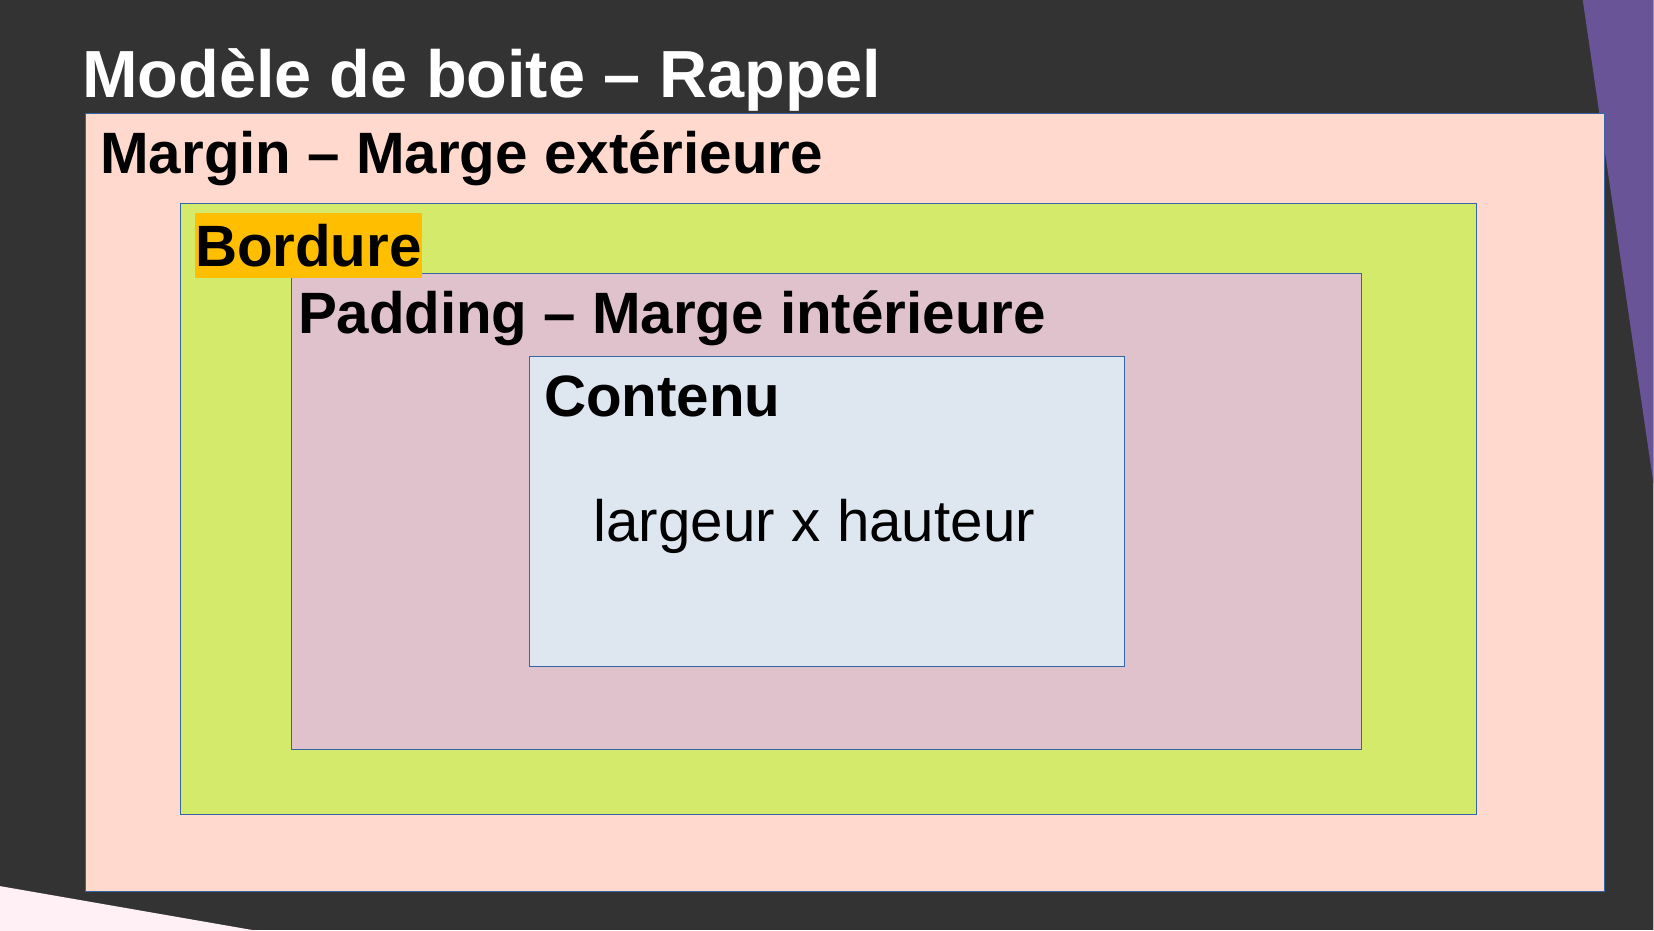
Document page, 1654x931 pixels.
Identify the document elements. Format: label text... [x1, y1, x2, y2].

text_box largeur x hauteur [578, 481, 1075, 562]
text_box Contenu [529, 356, 839, 437]
text_box Padding – Marge intérieure [283, 273, 1276, 354]
title Modèle de boite – Rappel [82, 37, 1571, 112]
text_box Margin – Marge extérieure [85, 113, 1079, 194]
text_box Bordure [180, 205, 1173, 286]
text_box [85, 0, 1654, 892]
text_box [0, 886, 258, 931]
